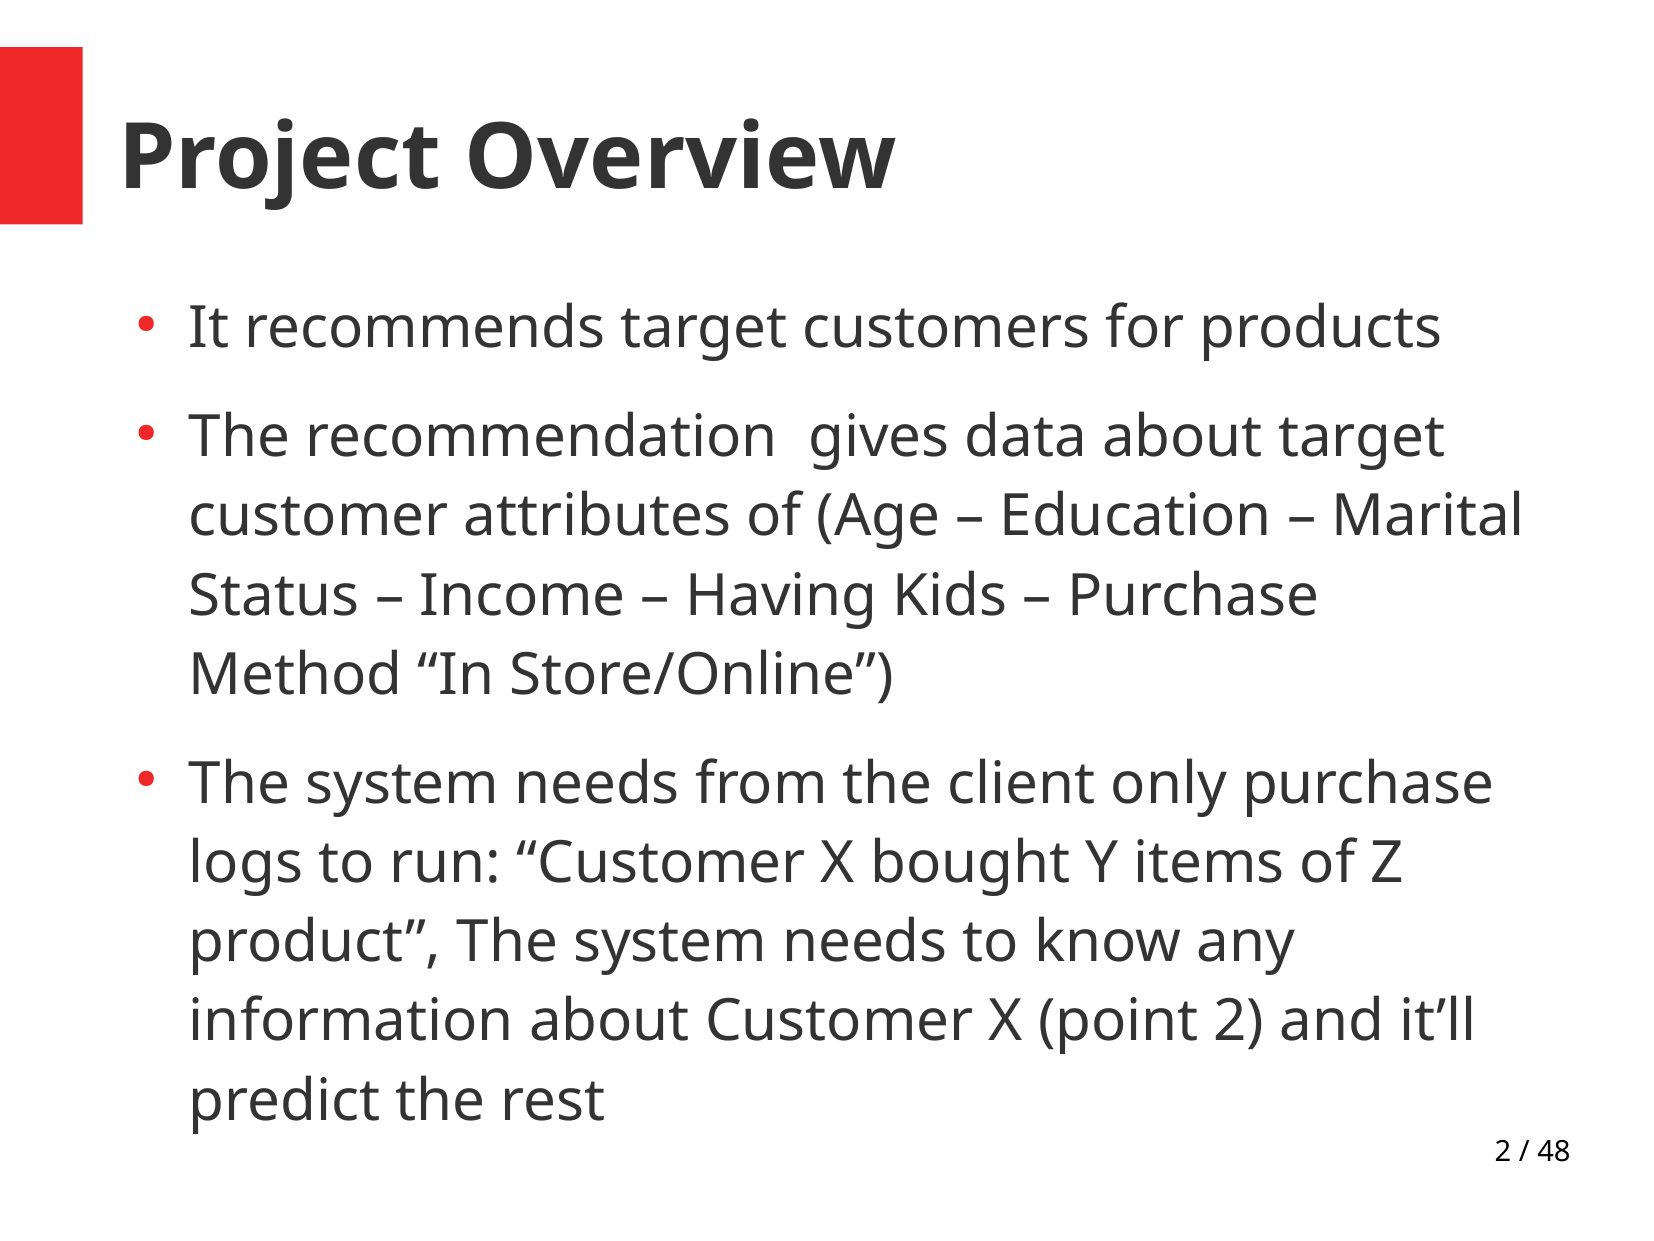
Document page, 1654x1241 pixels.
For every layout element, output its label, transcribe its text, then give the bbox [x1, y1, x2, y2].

title Project Overview [118, 49, 1571, 257]
list It recommends target customers for products The recommendation gives data about target customer attributes of (Age – Education – Marital Status – Income – Having Kids – Purchase Method “In Store/Online”) The system needs from the client only purchase logs to run: “Customer X bought Y items of Z product”, The system needs to know any information about Customer X (point 2) and it’ll predict the rest [118, 285, 1536, 1006]
